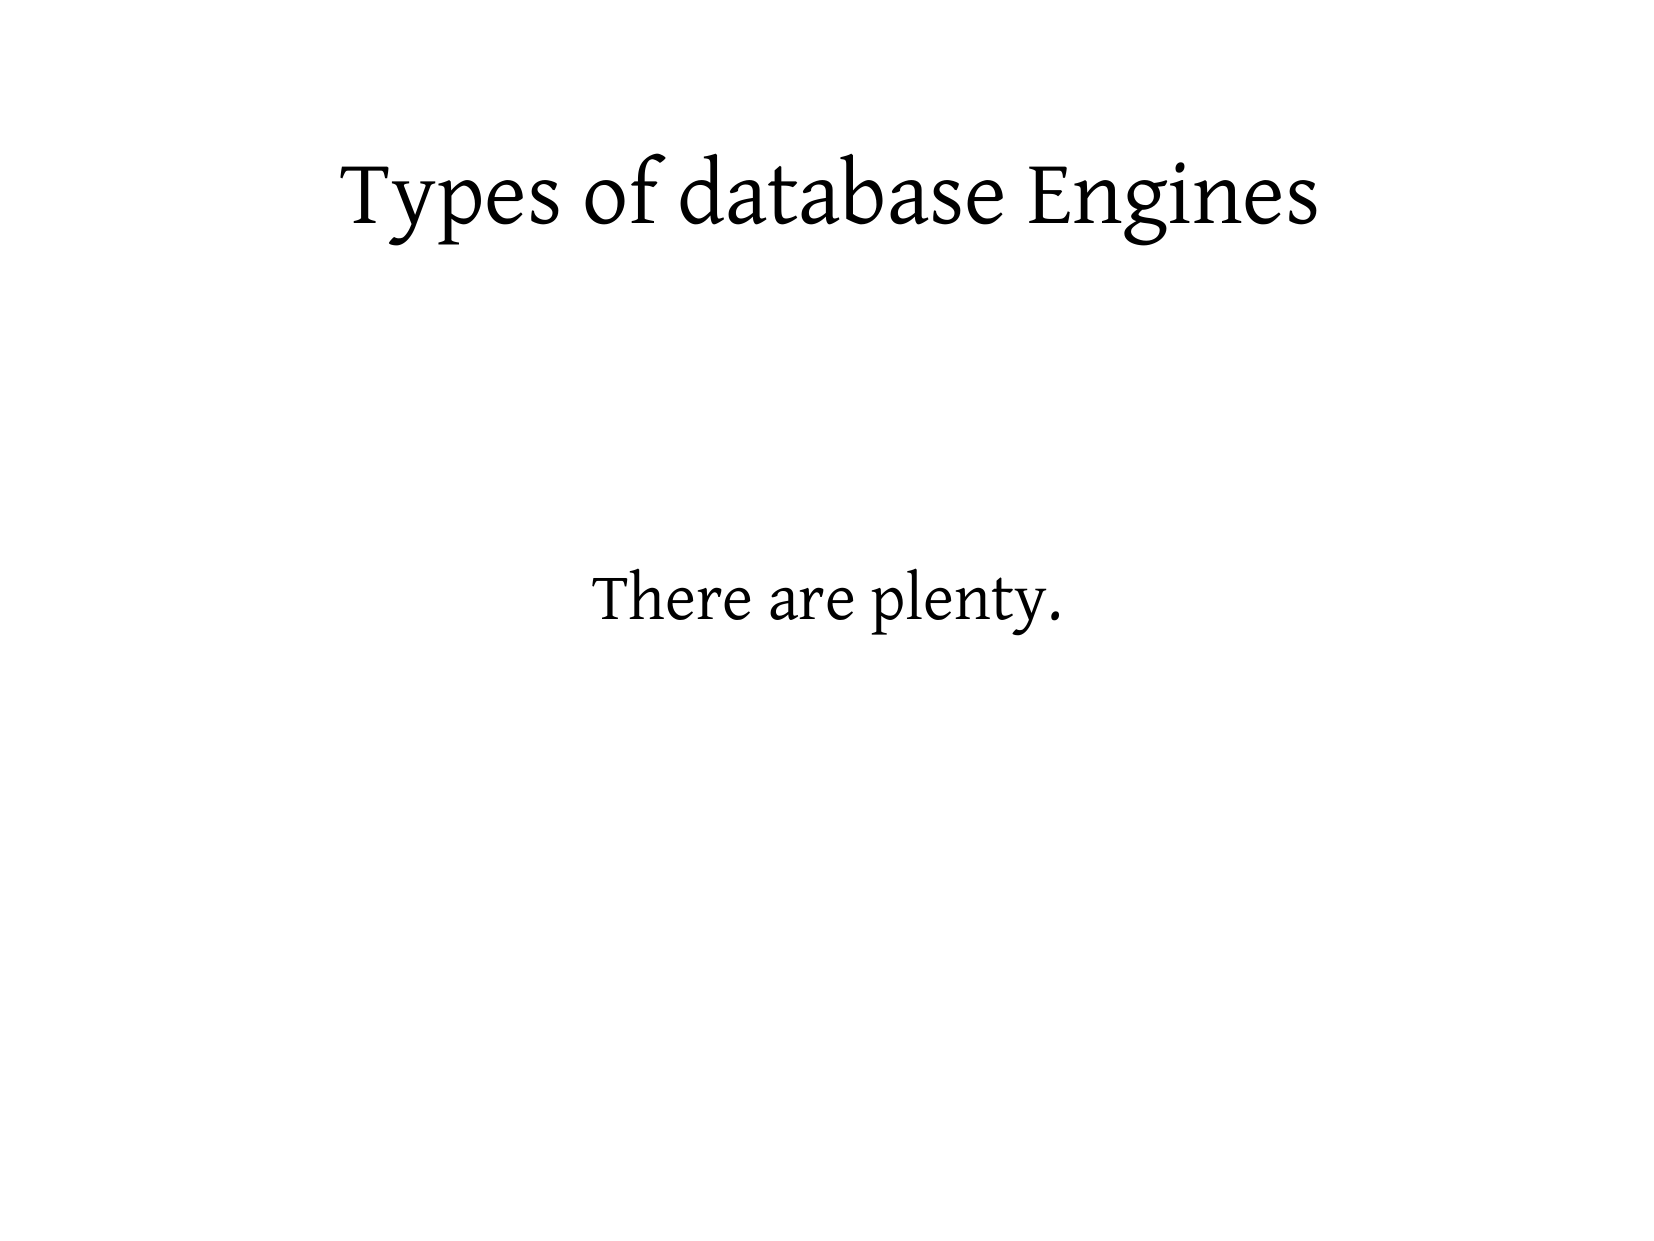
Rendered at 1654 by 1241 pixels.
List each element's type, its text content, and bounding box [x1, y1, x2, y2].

title Types of database Engines [125, 92, 1538, 301]
title There are plenty. [121, 496, 1534, 704]
